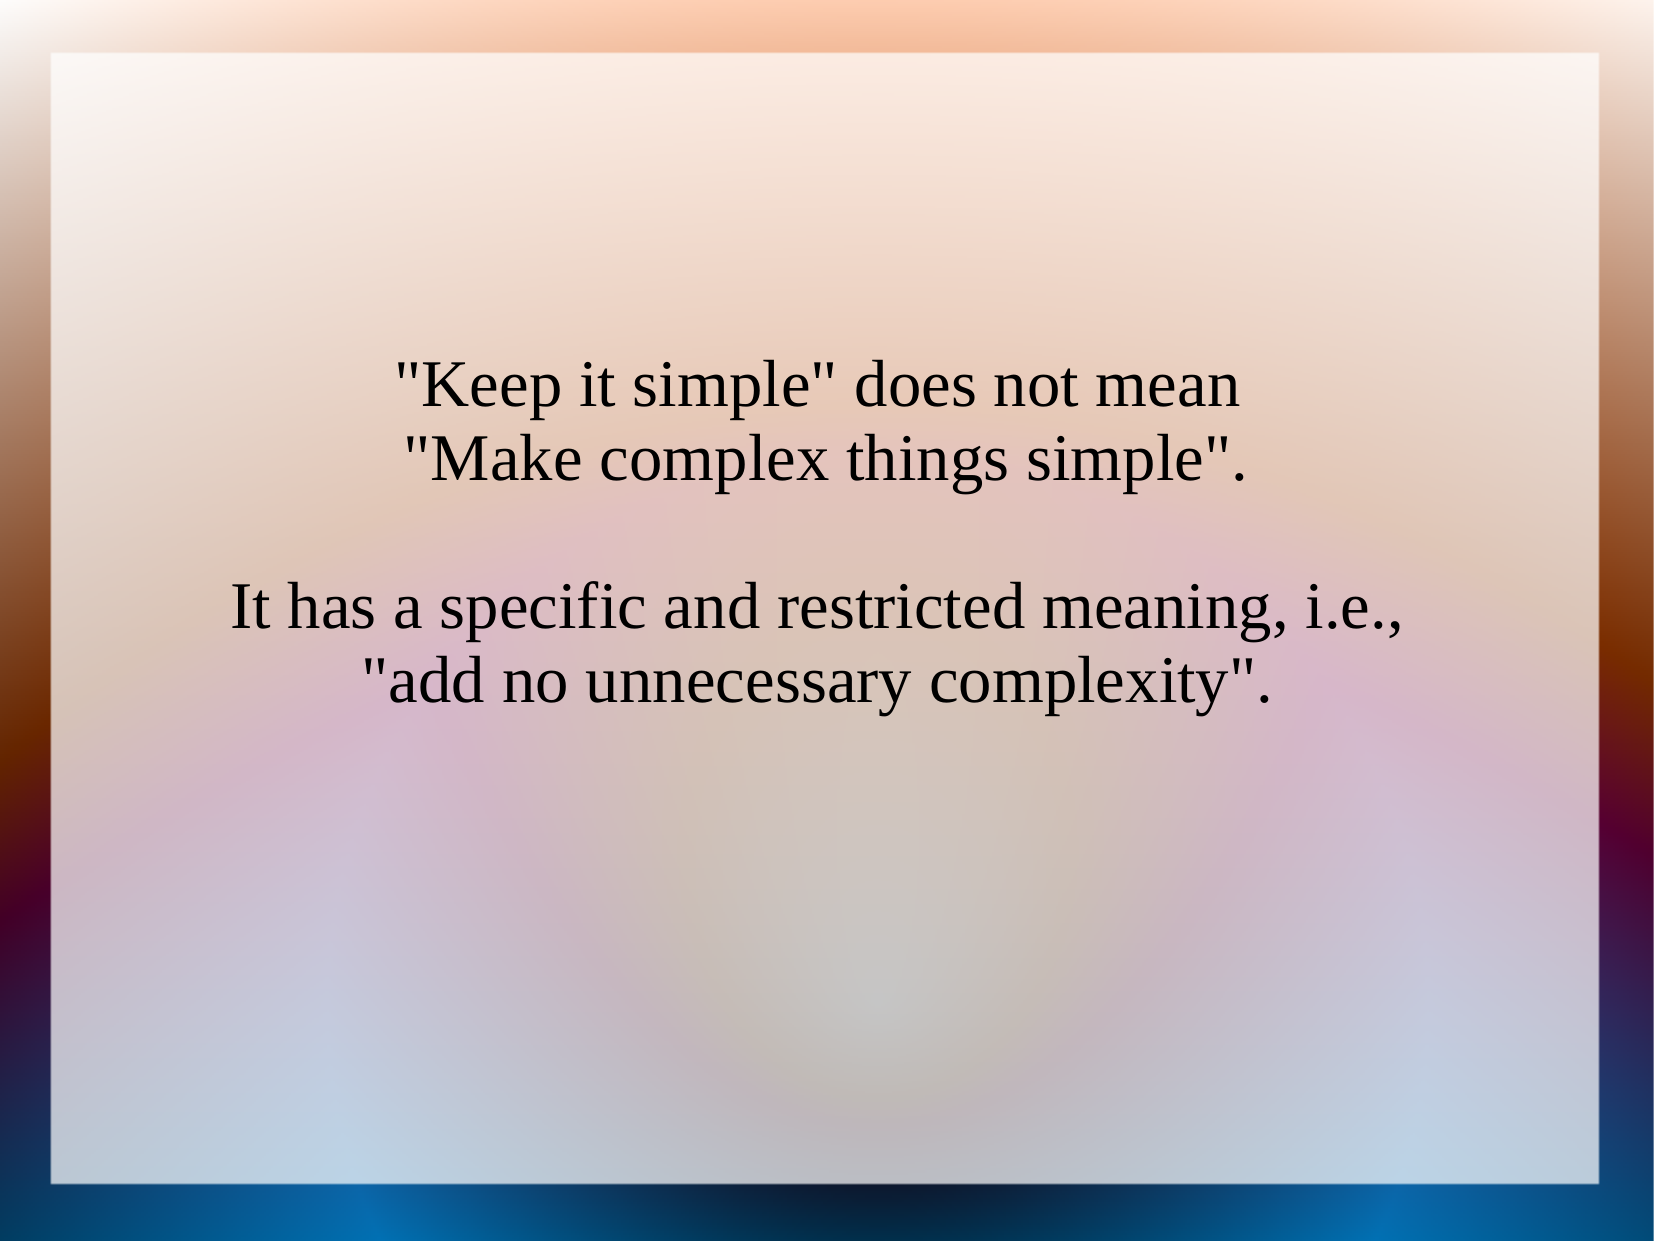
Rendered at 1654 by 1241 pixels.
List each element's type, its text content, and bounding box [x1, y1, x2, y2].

picture [0, 0, 1654, 1241]
subtitle "Keep it simple" does not mean "Make complex things simple". It has a specific and restricted meaning, i.e., "add no unnecessary complexity". [82, 55, 1571, 1010]
